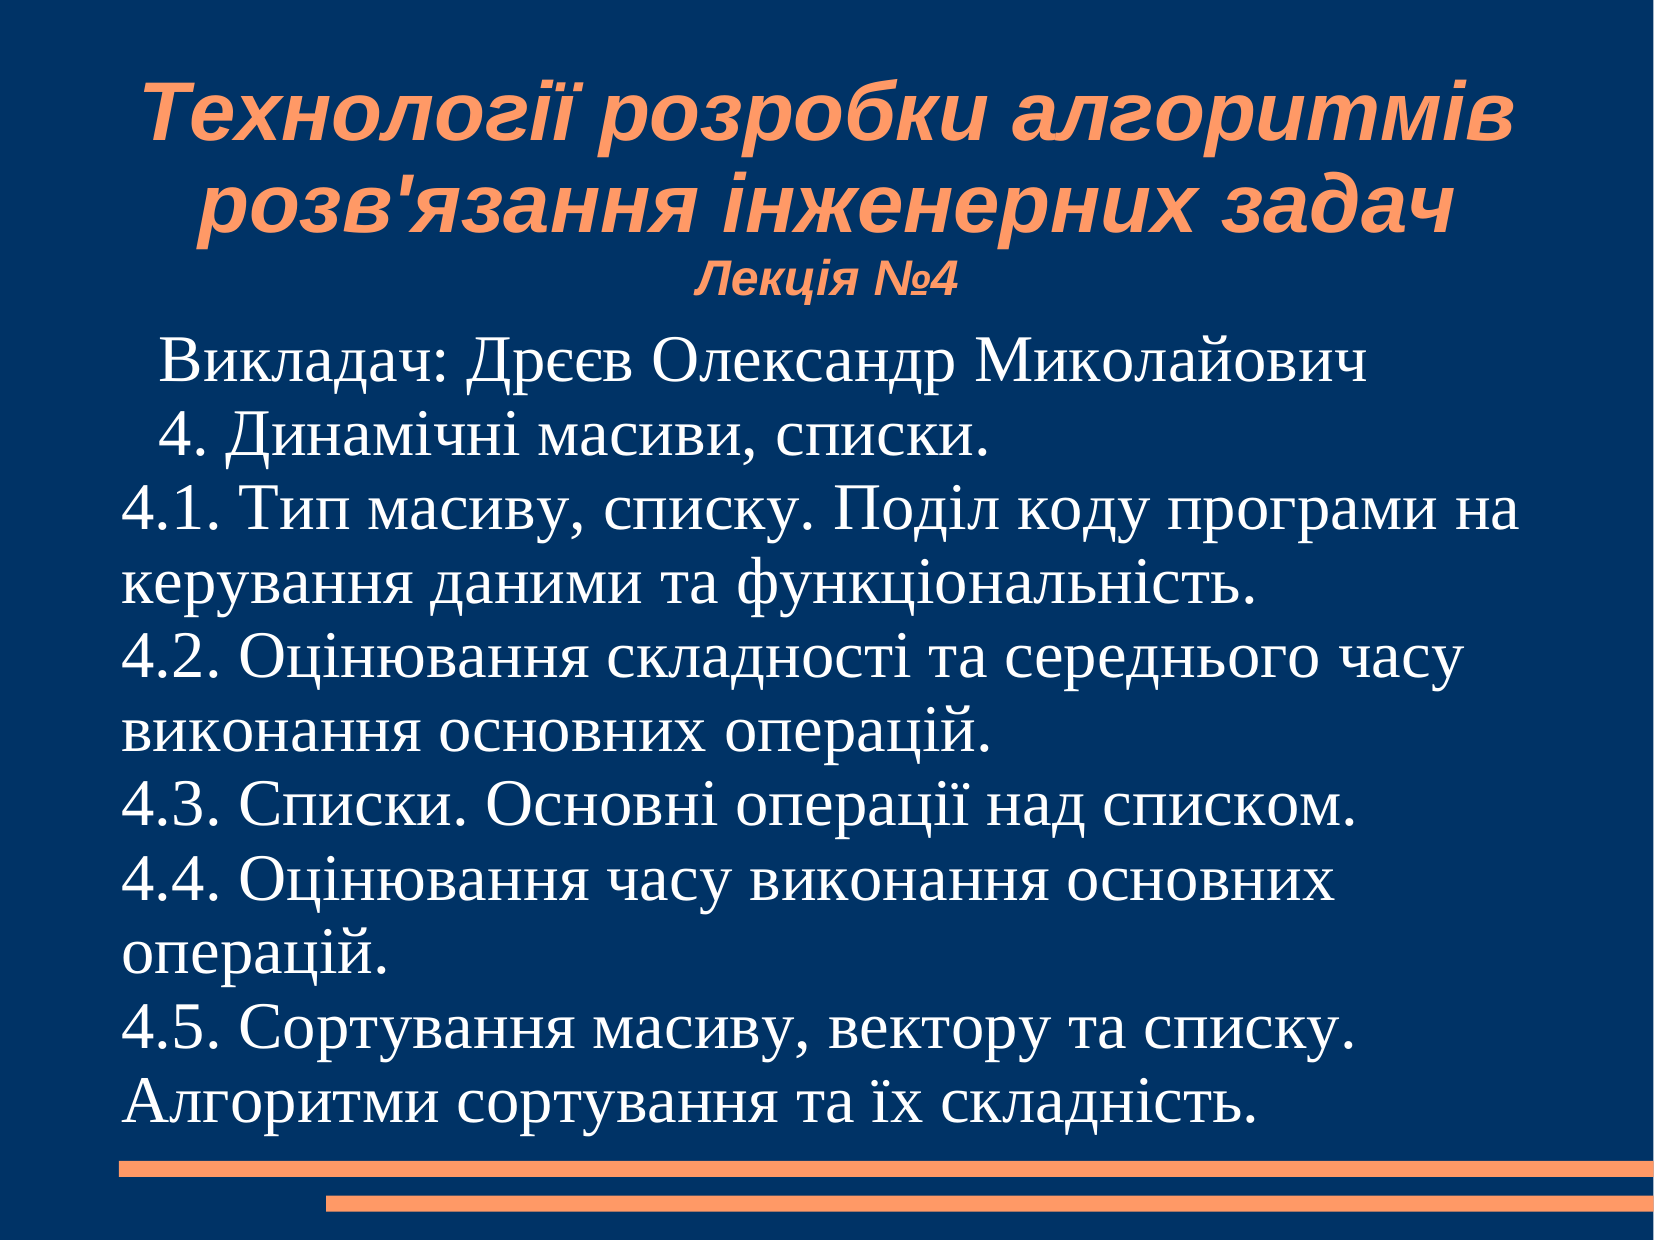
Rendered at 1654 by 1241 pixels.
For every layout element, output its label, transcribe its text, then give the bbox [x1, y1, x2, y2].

title Технології розробки алгоритмів розв'язання інженерних задач Лекція №4 [121, 46, 1534, 322]
list Викладач: Дрєєв Олександр Миколайович 4. Динамічні масиви, списки. 4.1. Тип масиву, списку. Поділ коду програми на керування даними та функціональність. 4.2. Оцінювання складності та середнього часу виконання основних операцій. 4.3. Списки. Основні операції над списком. 4.4. Оцінювання часу виконання основних операцій. 4.5. Сортування масиву, вектору та списку. Алгоритми сортування та їх складність. [121, 322, 1561, 1137]
